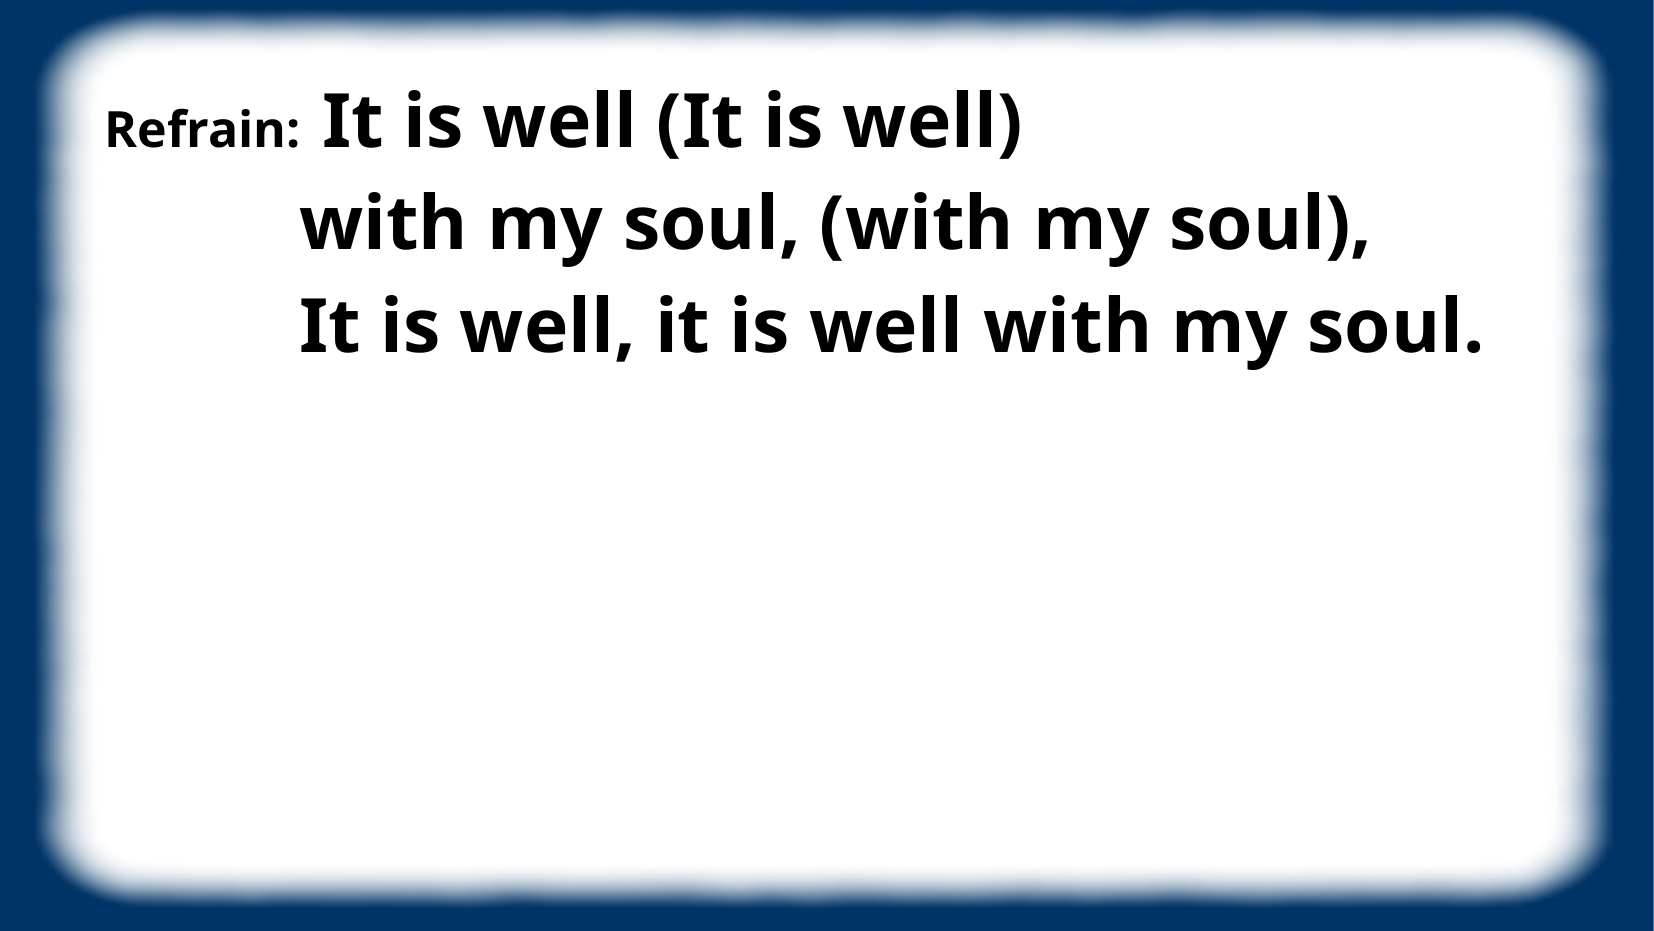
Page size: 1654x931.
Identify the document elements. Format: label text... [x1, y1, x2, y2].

text_box Refrain: It is well (It is well) with my soul, (with my soul), It is well, it is well with my soul. [90, 60, 1546, 406]
picture [0, 0, 1654, 931]
